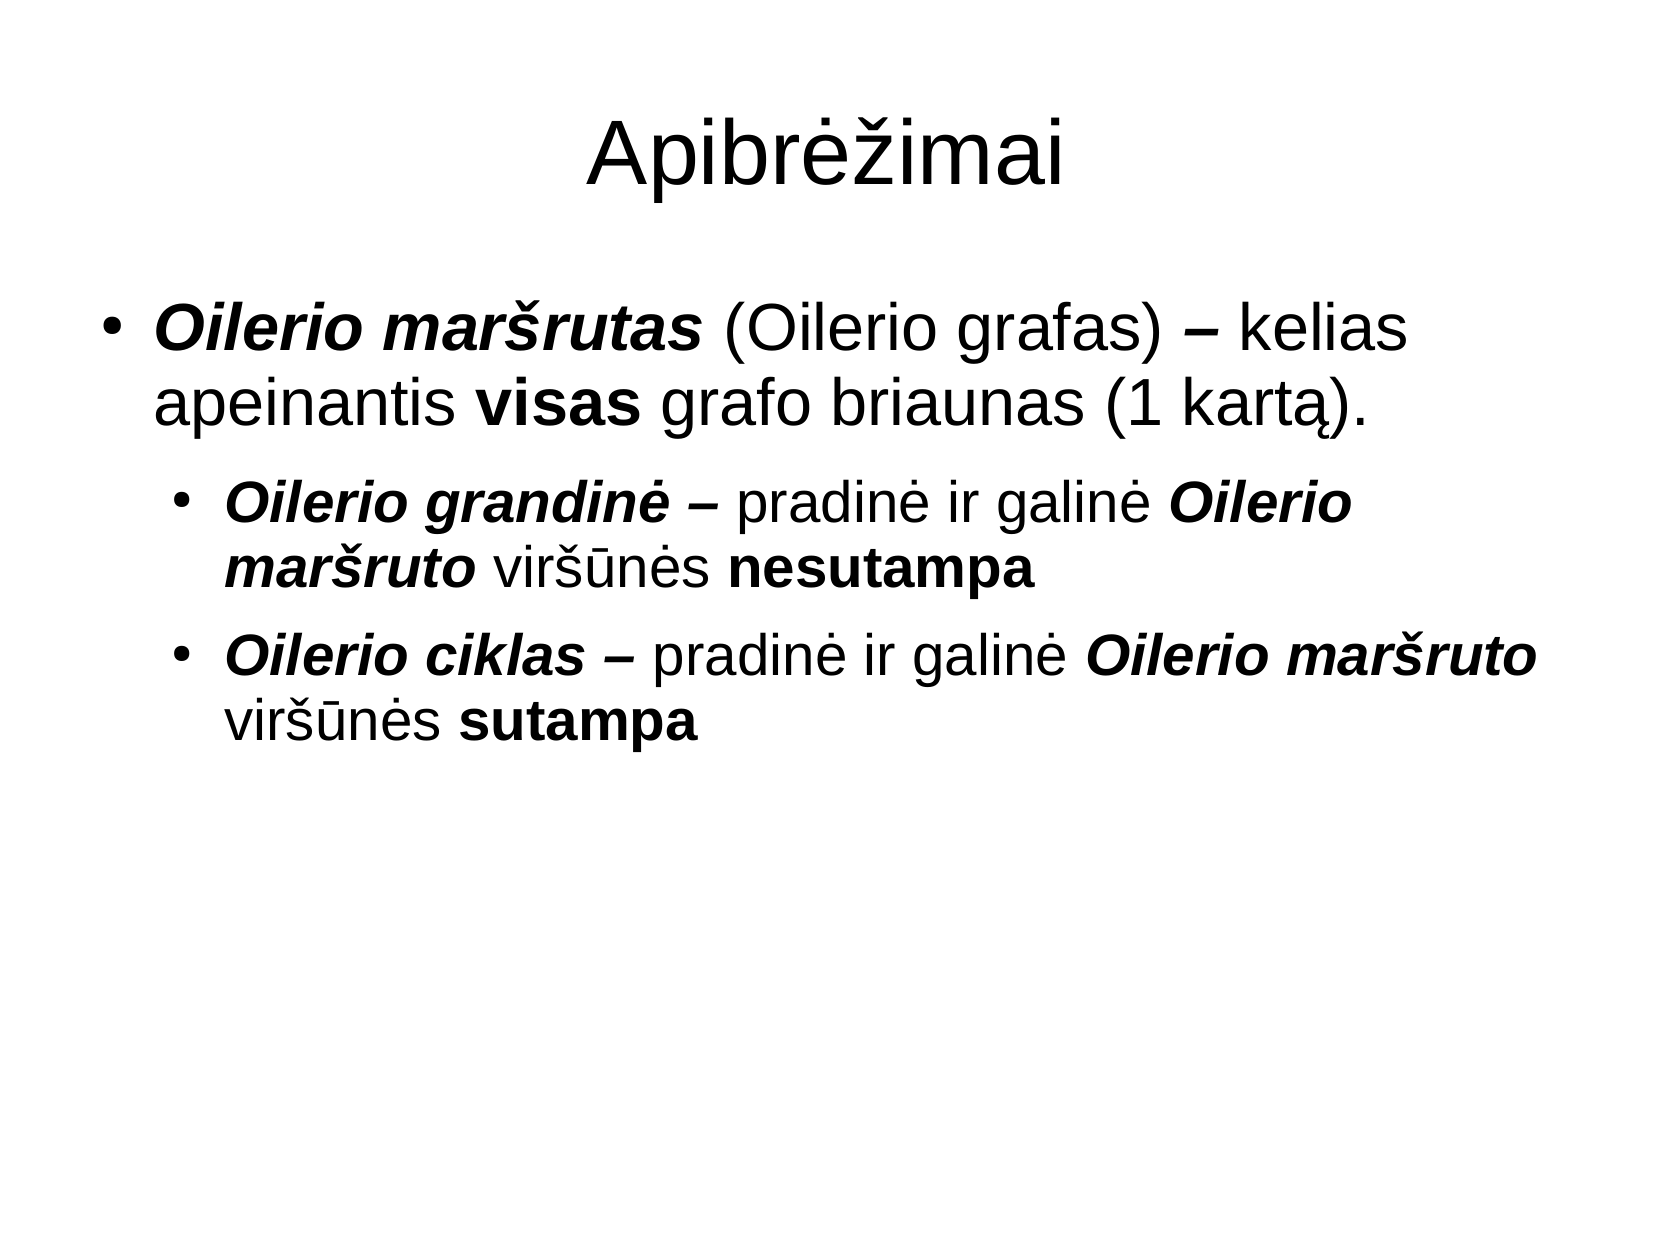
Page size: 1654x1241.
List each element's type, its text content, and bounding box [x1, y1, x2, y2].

list Oilerio maršrutas (Oilerio grafas) – kelias apeinantis visas grafo briaunas (1 kartą). Oilerio grandinė – pradinė ir galinė Oilerio maršruto viršūnės nesutampa Oilerio ciklas – pradinė ir galinė Oilerio maršruto viršūnės sutampa [82, 290, 1571, 1010]
title Apibrėžimai [82, 49, 1571, 257]
